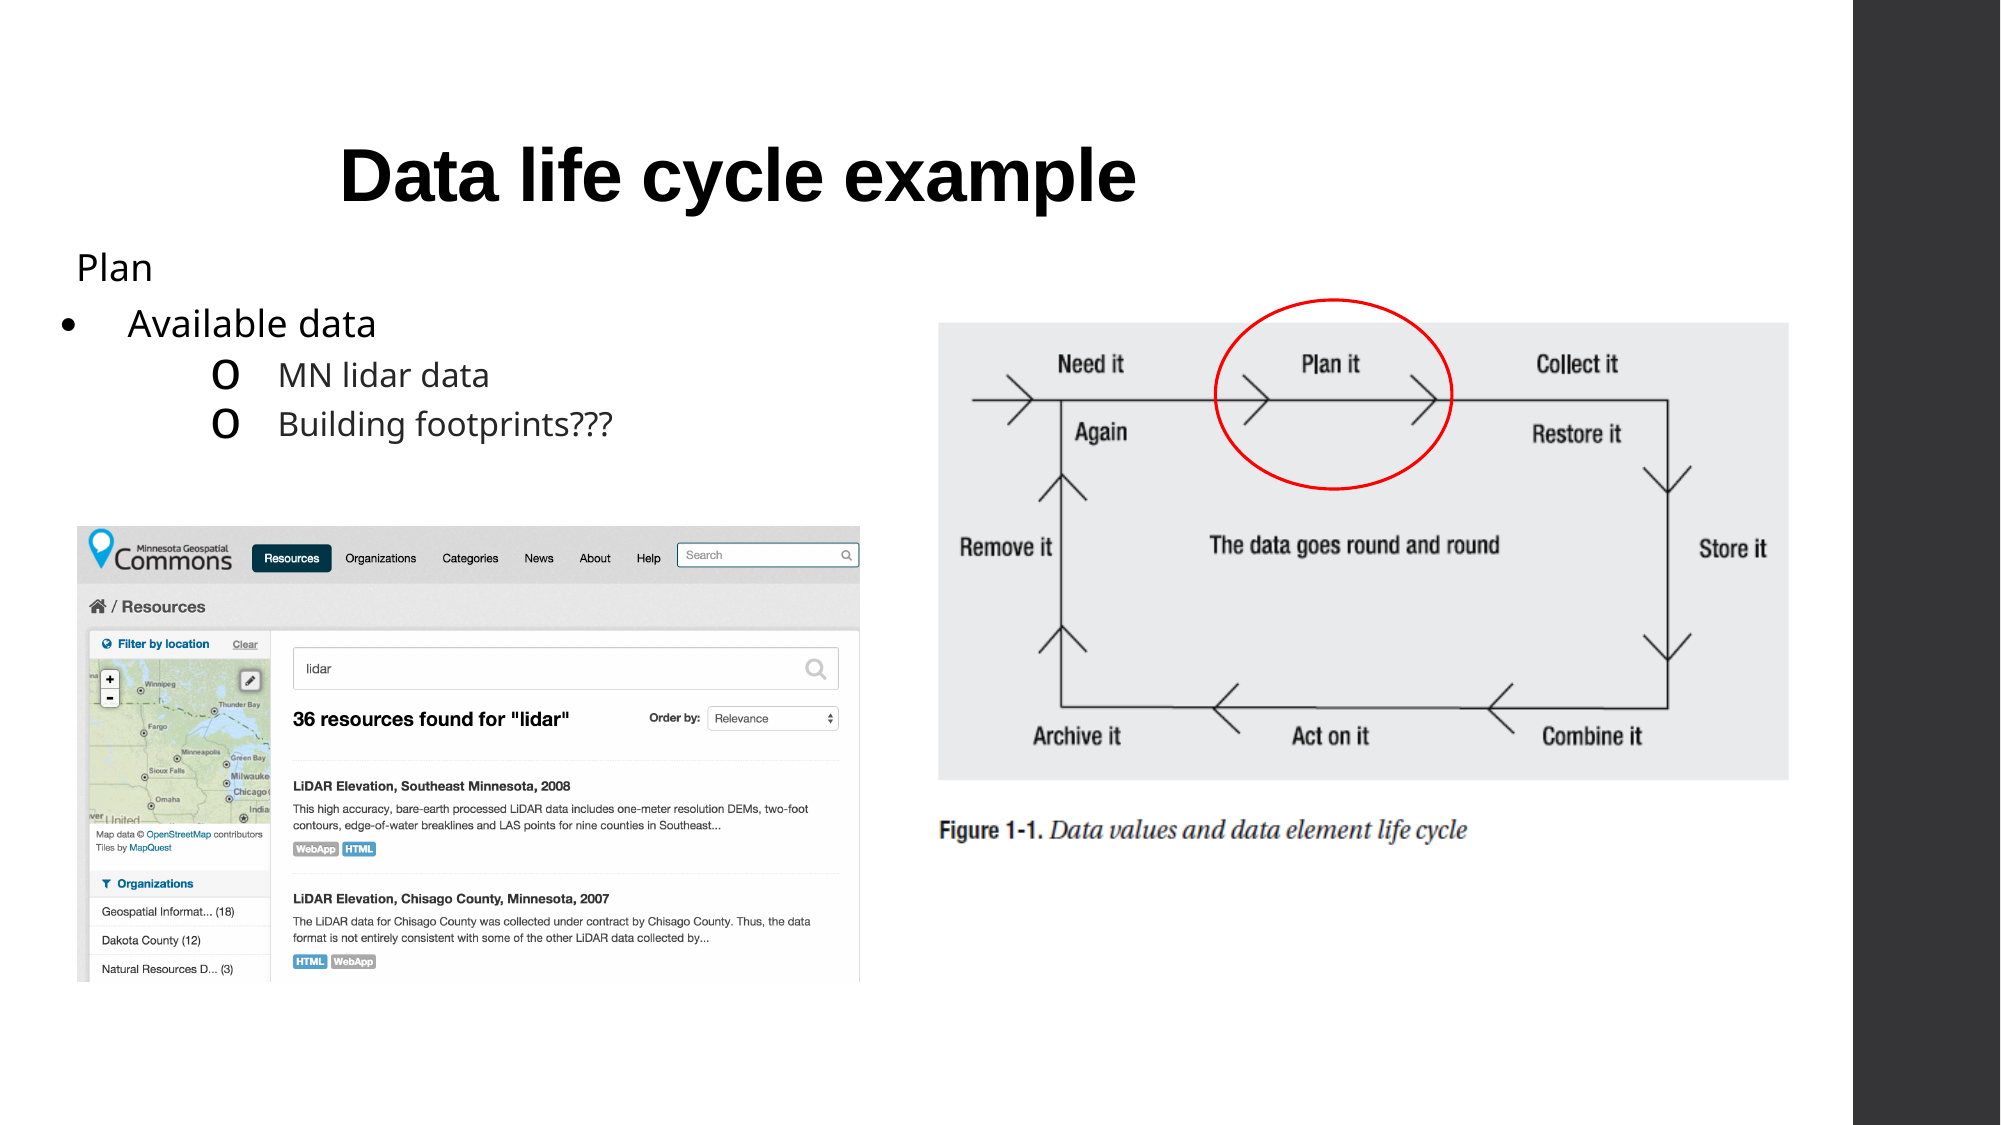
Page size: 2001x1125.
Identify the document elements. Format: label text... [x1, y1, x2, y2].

picture [77, 526, 860, 982]
picture [927, 314, 1802, 851]
picture [1217, 314, 1450, 487]
list Plan Available data MN lidar data Building footprints??? [31, 232, 882, 1048]
title Data life cycle example [324, 45, 1675, 233]
